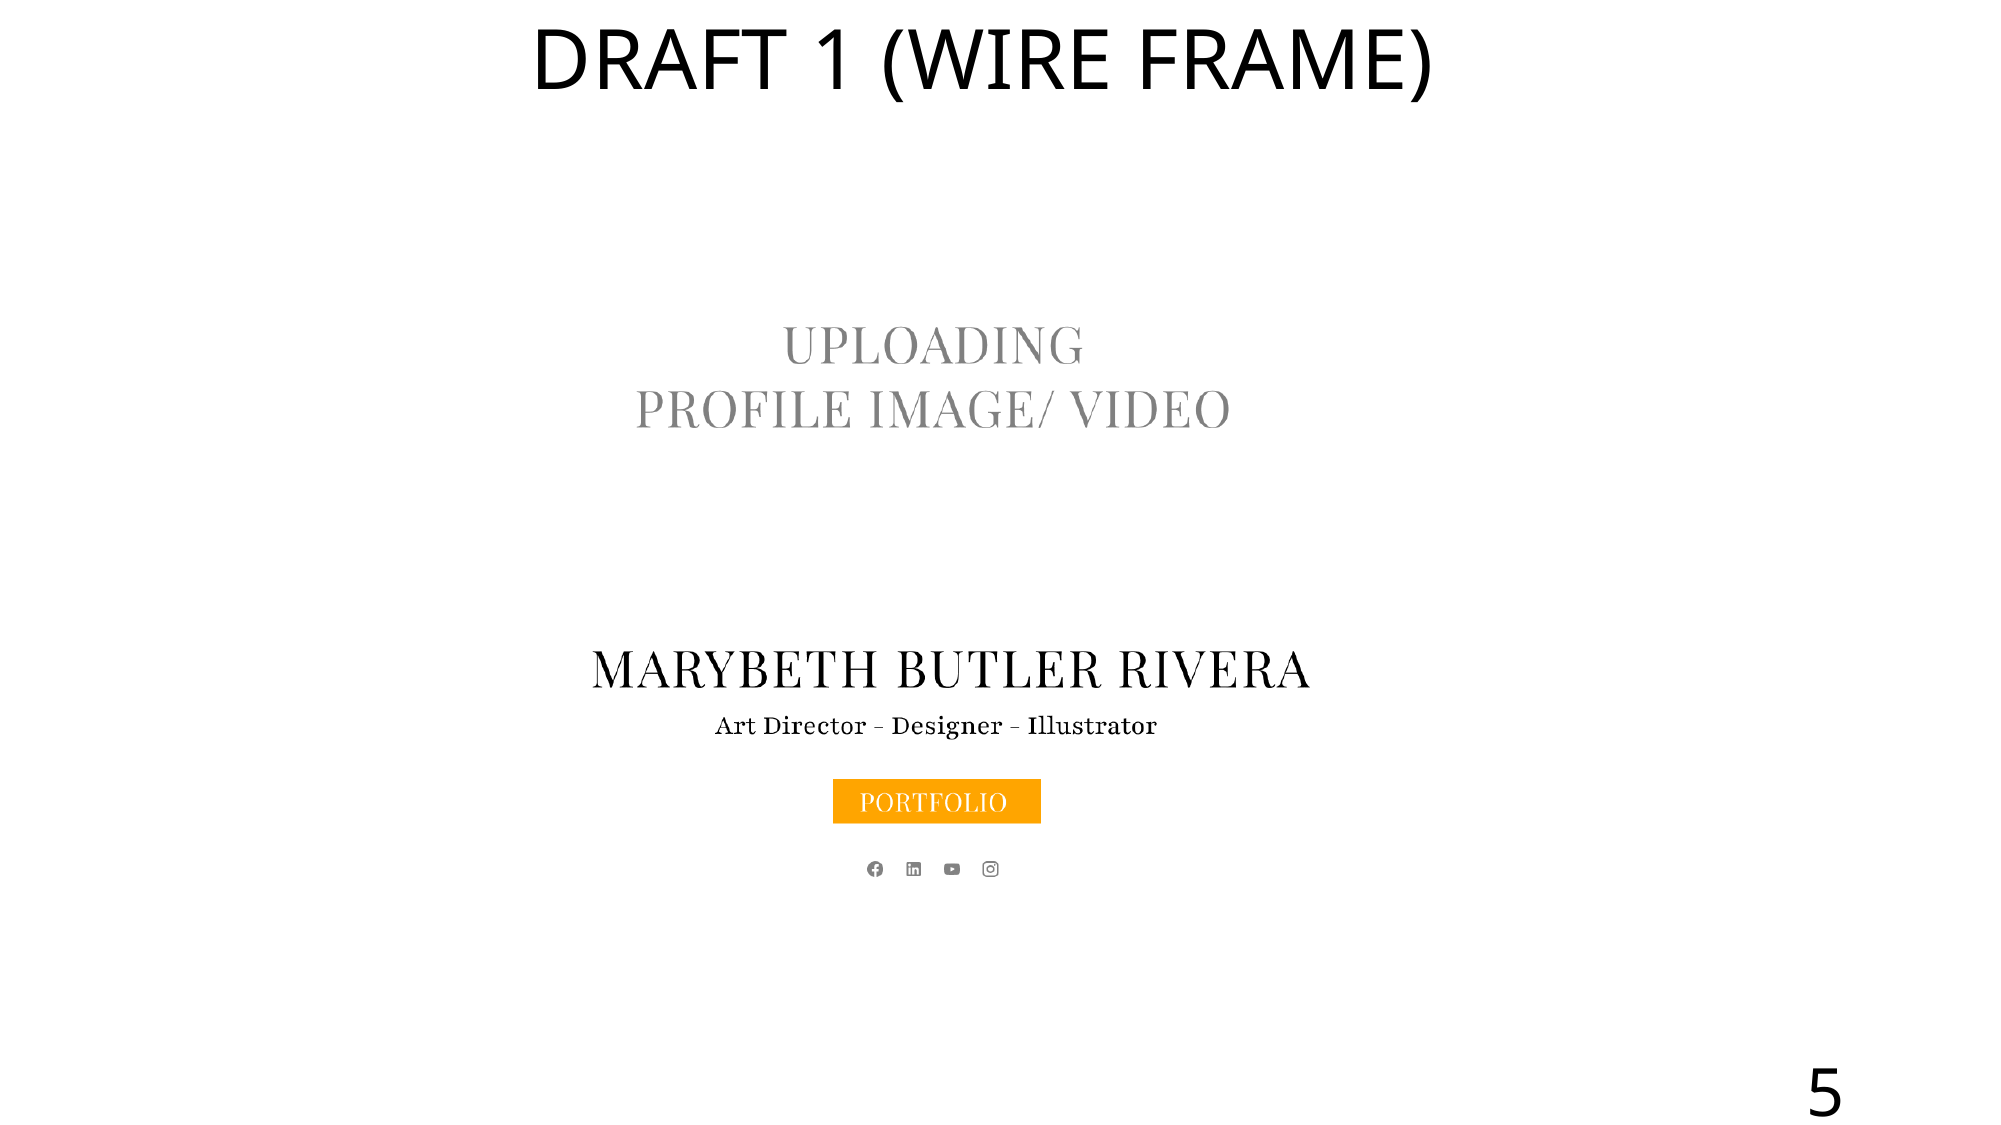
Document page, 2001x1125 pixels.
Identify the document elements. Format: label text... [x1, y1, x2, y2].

picture [356, 152, 1509, 971]
title DRAFT 1 (Wire Frame) [117, 0, 1872, 214]
slide_number 5 [1791, 1042, 1902, 1103]
